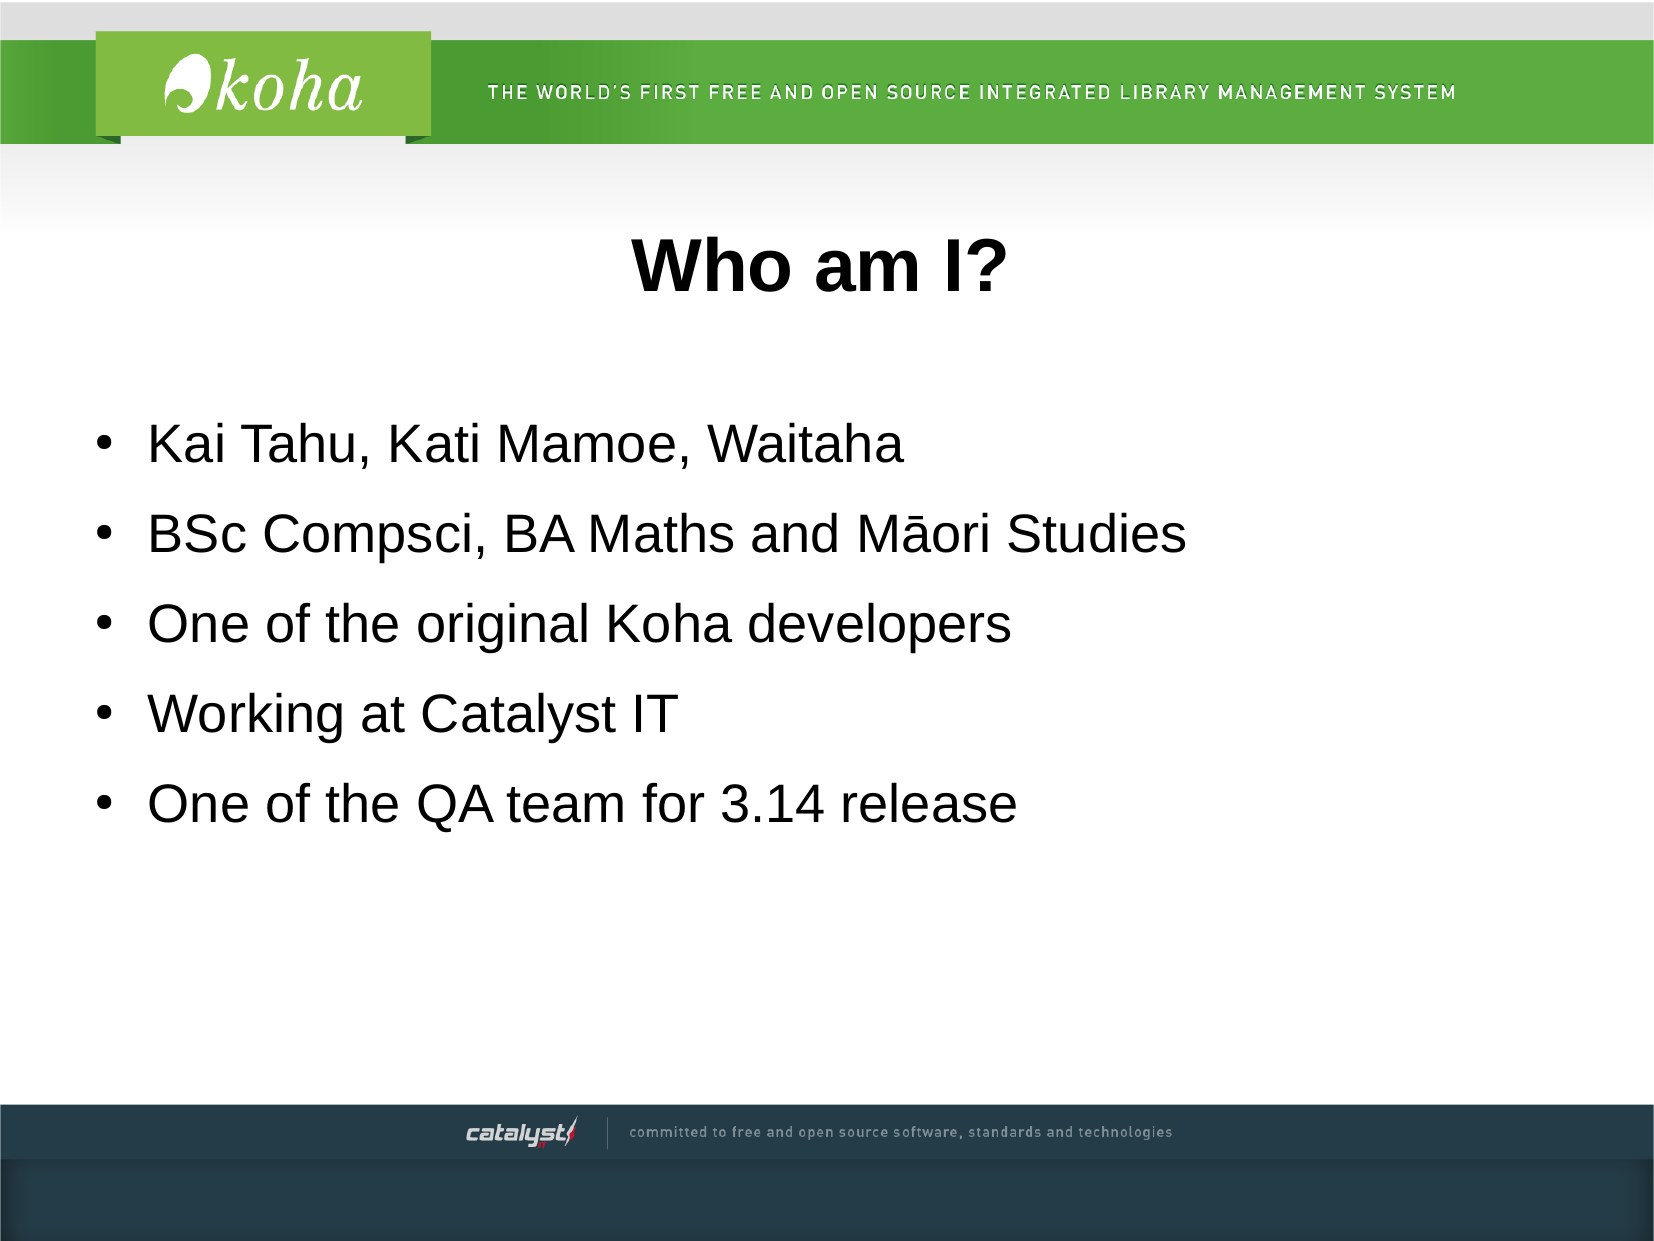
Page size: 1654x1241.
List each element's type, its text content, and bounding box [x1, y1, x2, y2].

list Kai Tahu, Kati Mamoe, Waitaha BSc Compsci, BA Maths and Māori Studies One of the original Koha developers Working at Catalyst IT One of the QA team for 3.14 release [76, 413, 1565, 1063]
picture [0, 2, 1654, 1241]
title Who am I? [76, 177, 1565, 355]
